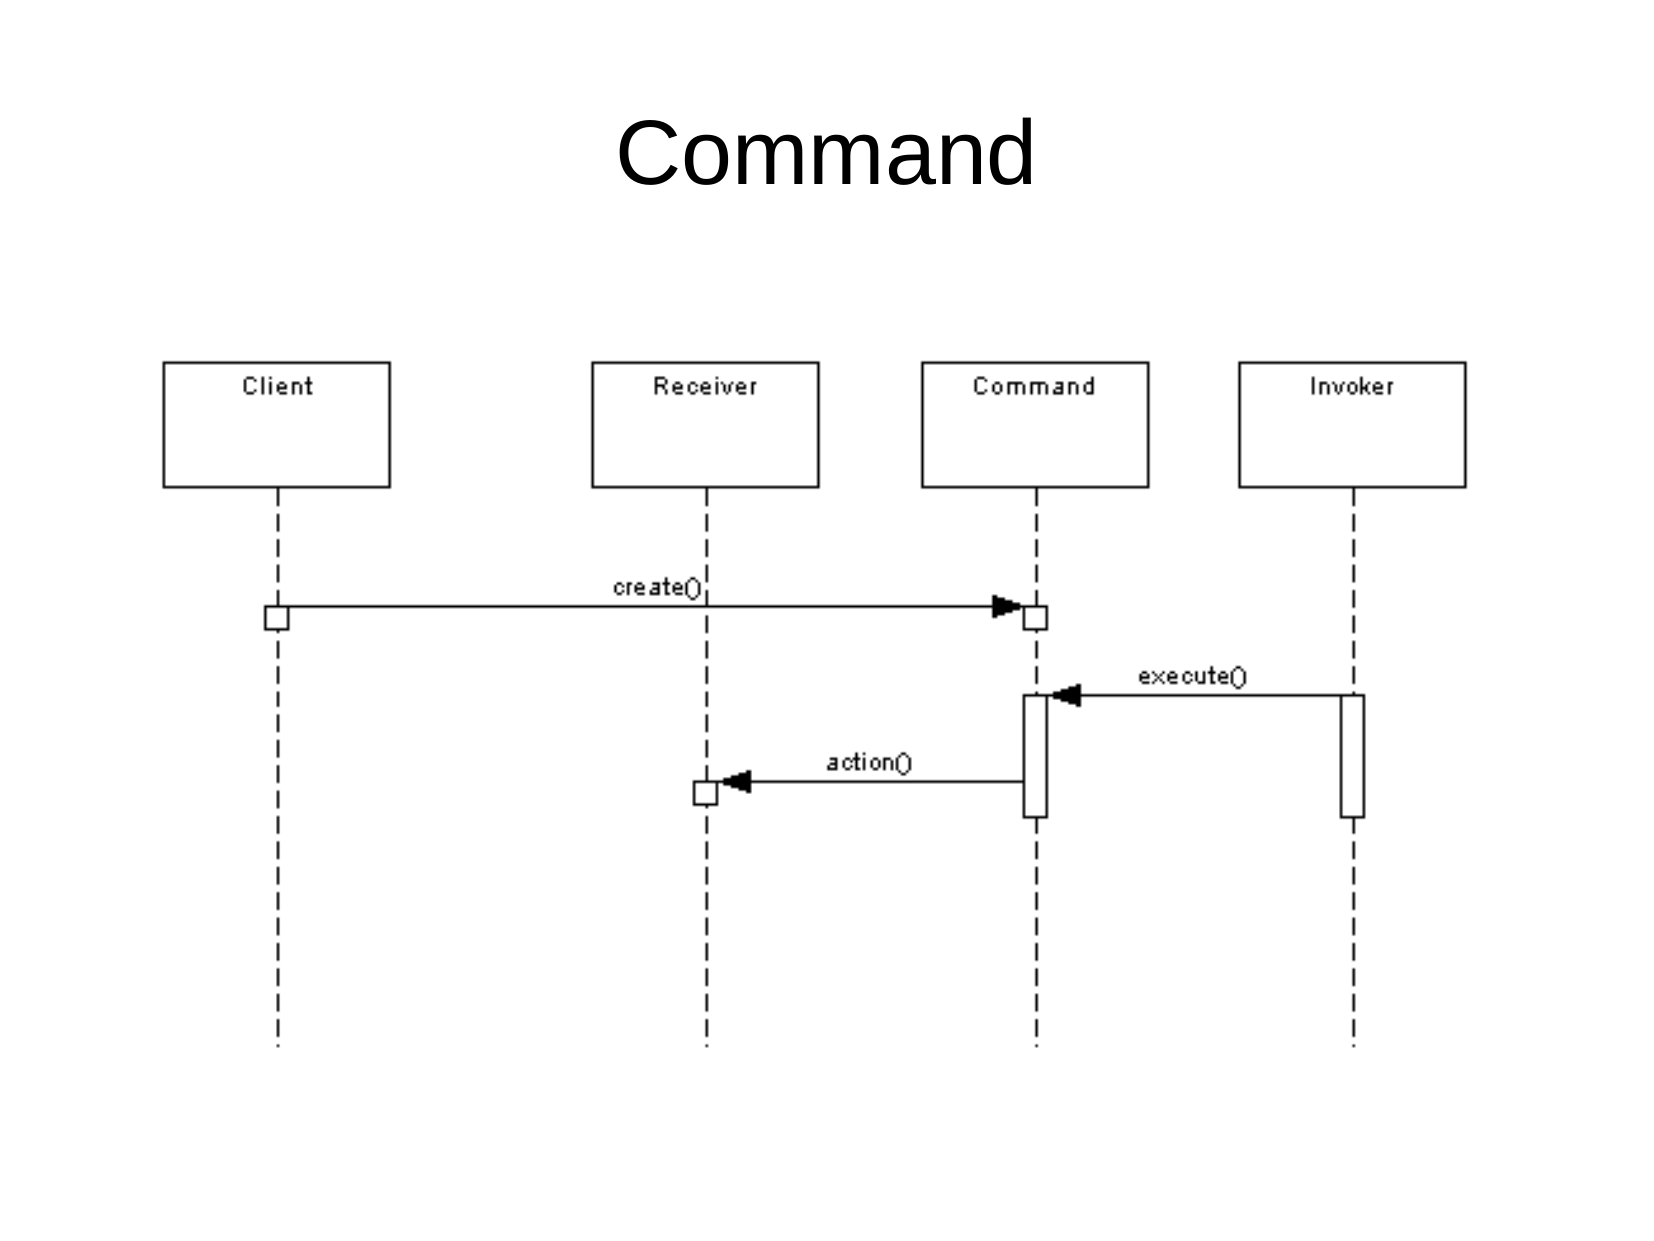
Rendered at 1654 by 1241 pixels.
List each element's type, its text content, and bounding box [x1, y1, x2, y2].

picture [138, 347, 1541, 1091]
title Command [82, 49, 1571, 257]
